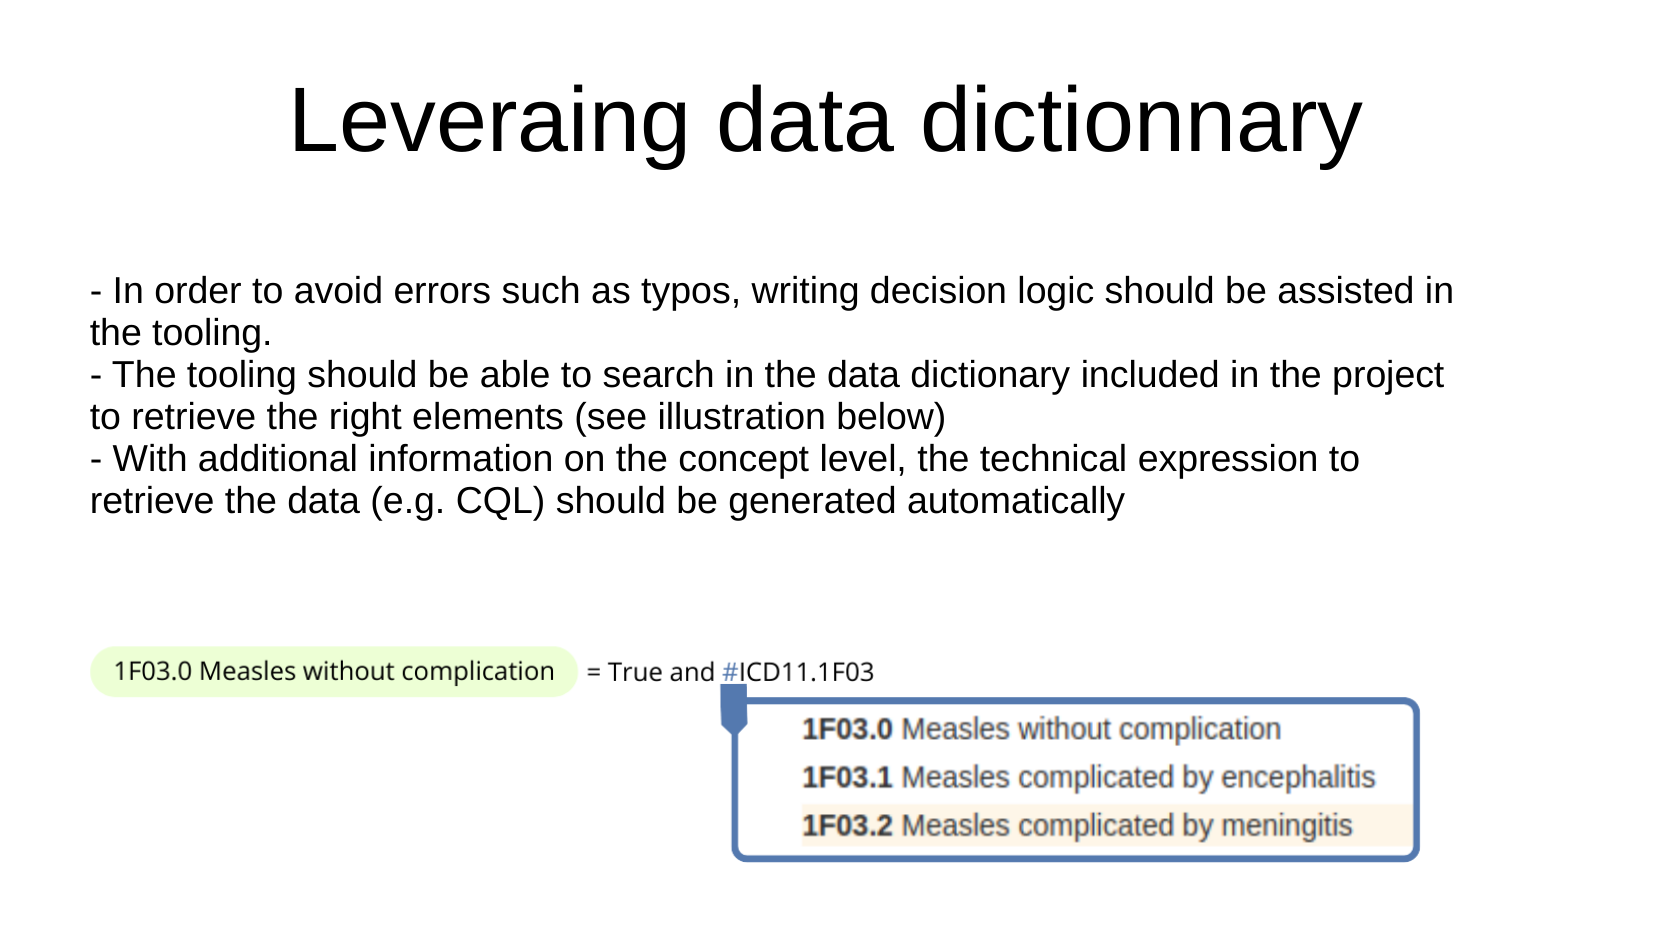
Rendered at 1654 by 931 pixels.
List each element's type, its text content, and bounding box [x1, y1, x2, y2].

picture [75, 583, 1501, 863]
title Leveraing data dictionnary [82, 37, 1571, 193]
text_box - In order to avoid errors such as typos, writing decision logic should be assisted in the tooling. - The tooling should be able to search in the data dictionary included in the project to retrieve the right elements (see illustration below) - With additional information on the concept level, the technical expression to retrieve the data (e.g. CQL) should be generated automatically [75, 262, 1501, 583]
